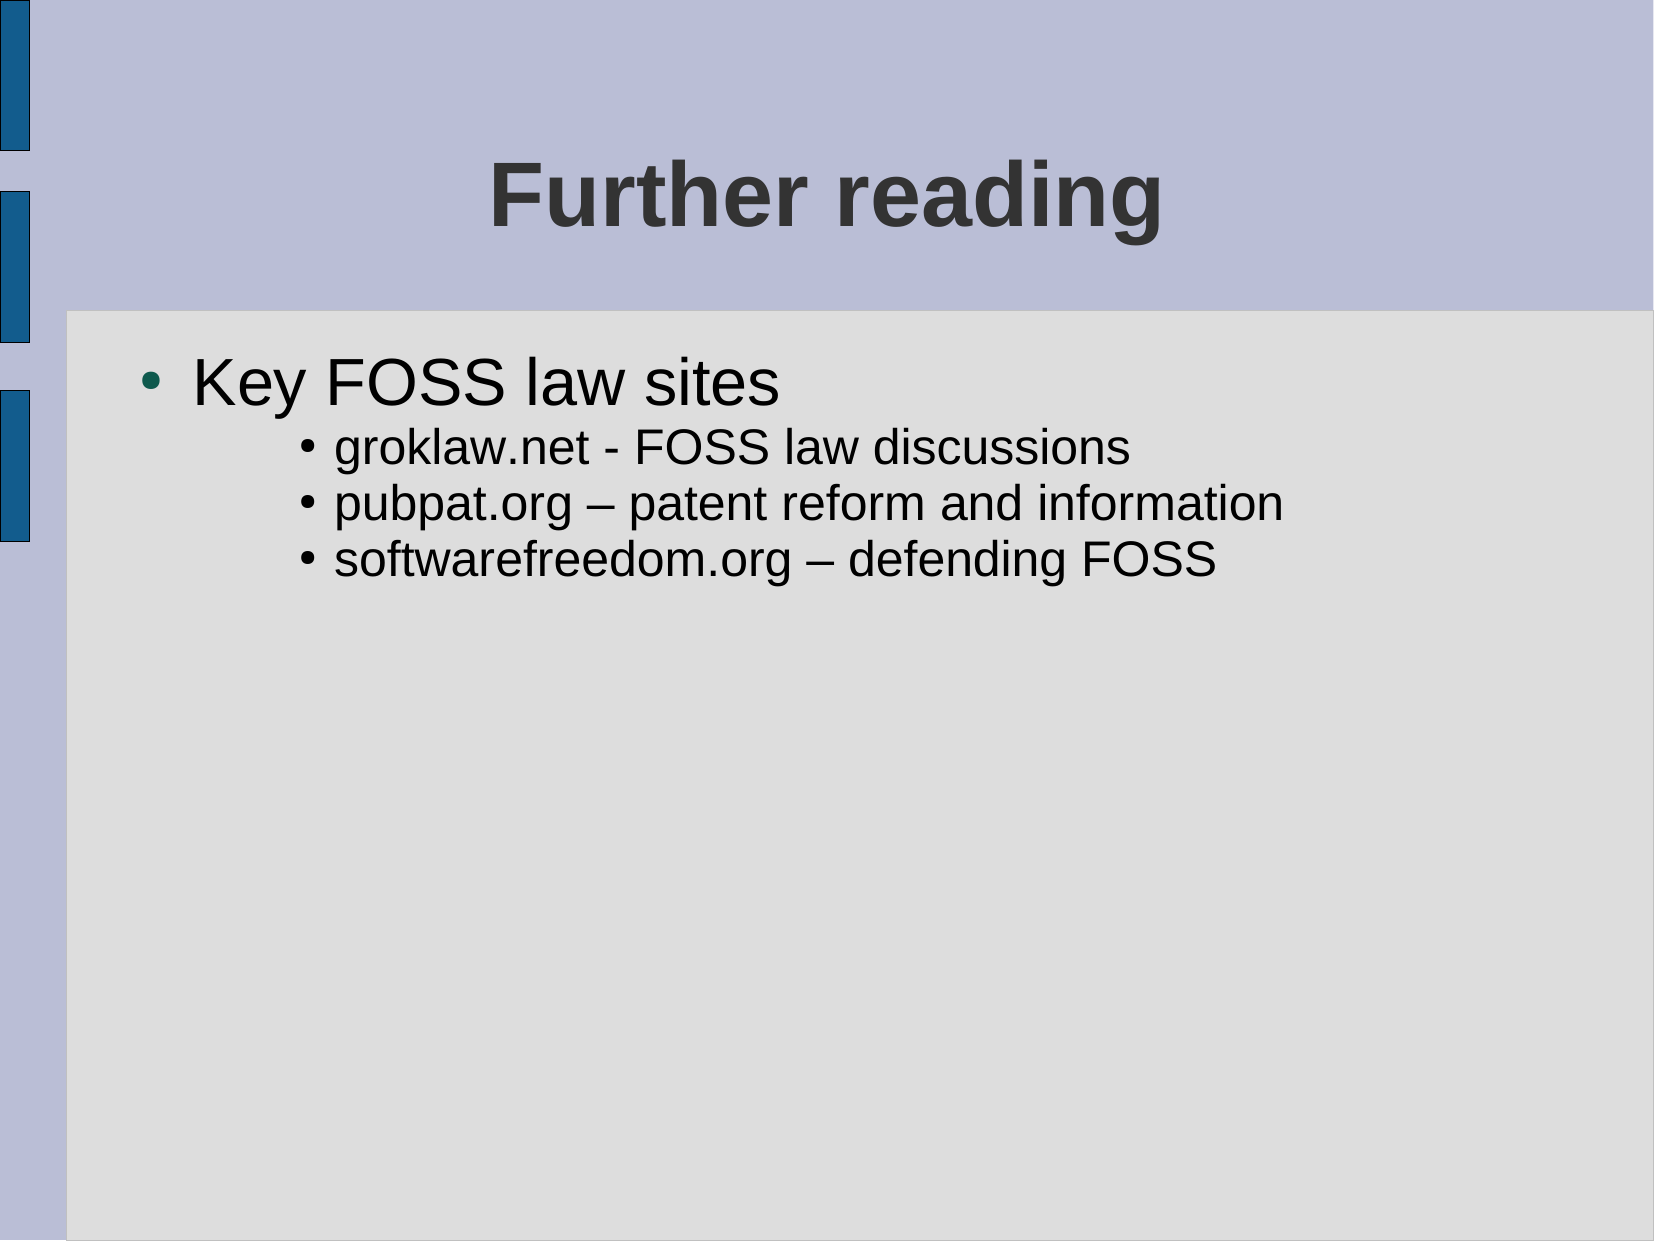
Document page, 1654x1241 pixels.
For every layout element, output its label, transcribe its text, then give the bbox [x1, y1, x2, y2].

title Further reading [121, 98, 1534, 291]
list Key FOSS law sites groklaw.net - FOSS law discussions pubpat.org – patent reform and information softwarefreedom.org – defending FOSS [121, 344, 1534, 1112]
